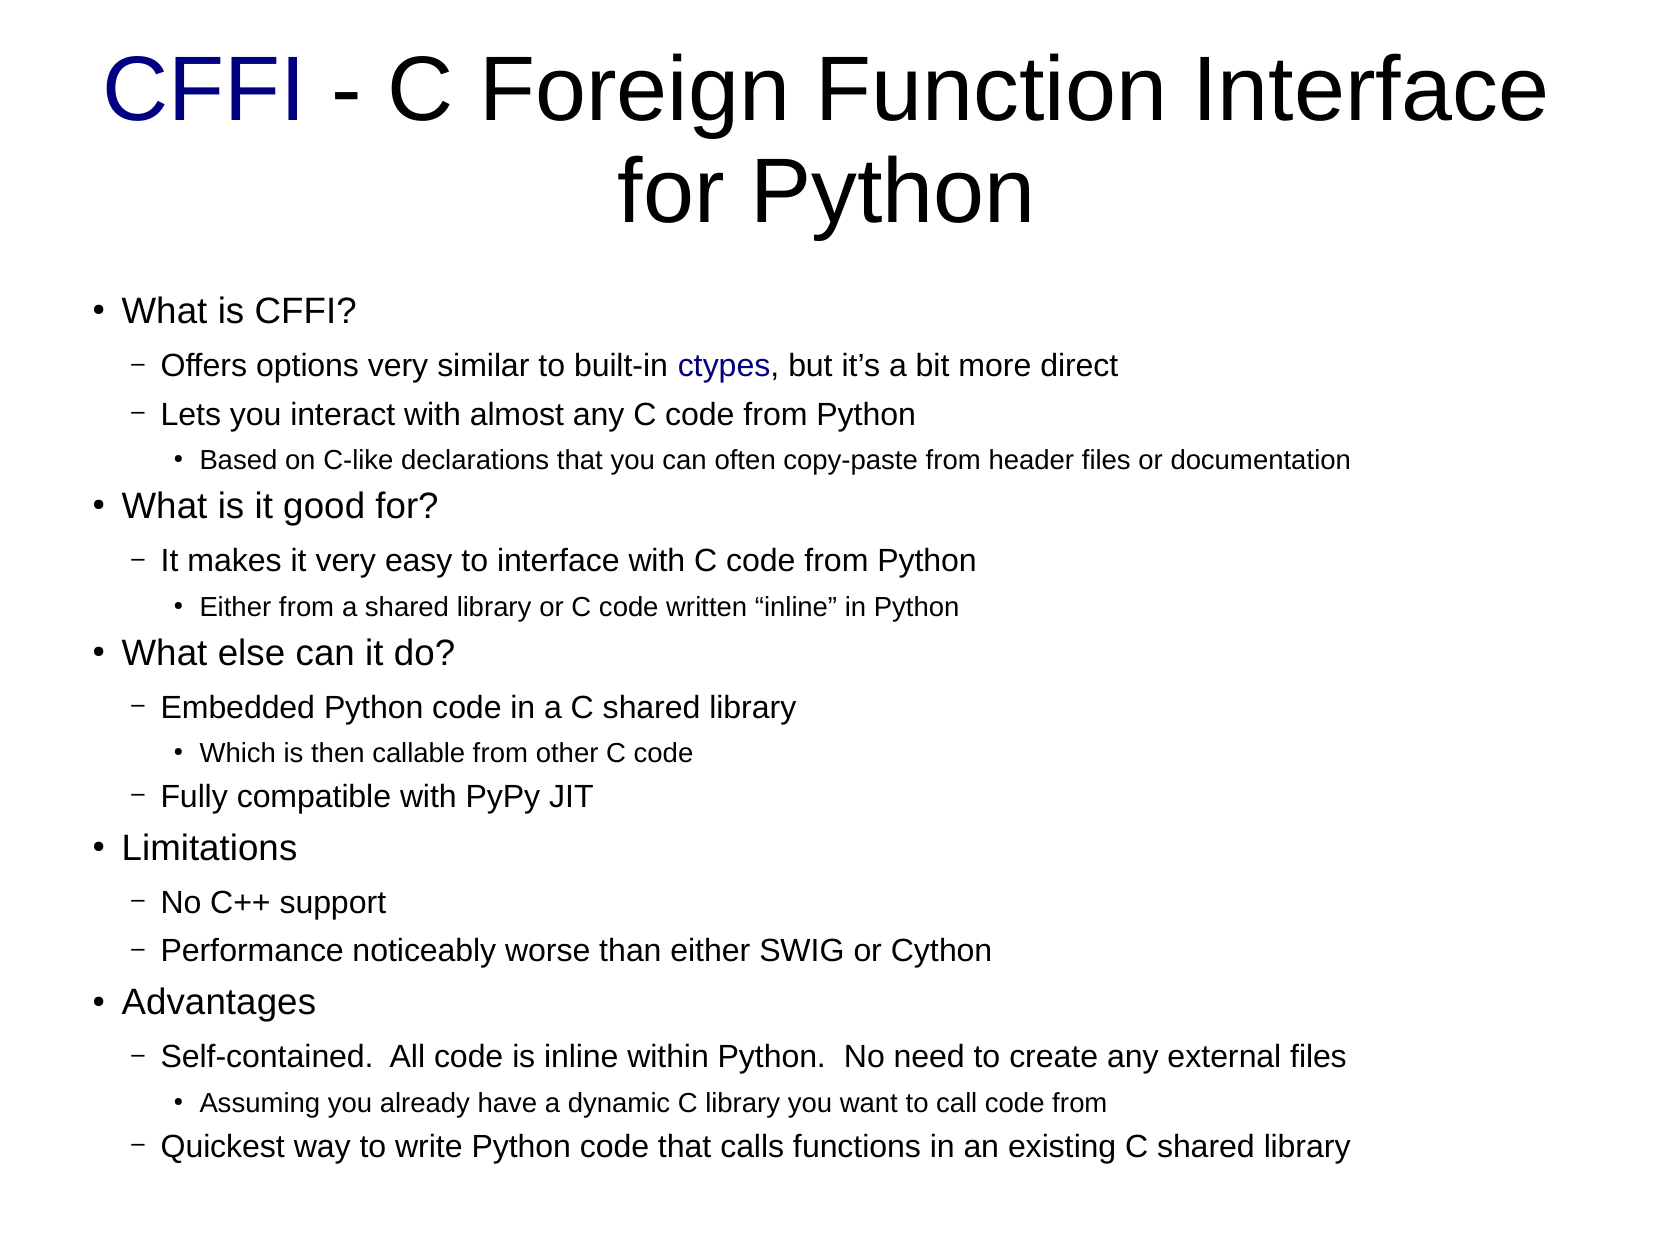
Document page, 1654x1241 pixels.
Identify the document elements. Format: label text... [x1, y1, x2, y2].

list What is CFFI? Offers options very similar to built-in ctypes, but it’s a bit more direct Lets you interact with almost any C code from Python Based on C-like declarations that you can often copy-paste from header files or documentation What is it good for? It makes it very easy to interface with C code from Python Either from a shared library or C code written “inline” in Python What else can it do? Embedded Python code in a C shared library Which is then callable from other C code Fully compatible with PyPy JIT Limitations No C++ support Performance noticeably worse than either SWIG or Cython Advantages Self-contained. All code is inline within Python. No need to create any external files Assuming you already have a dynamic C library you want to call code from Quickest way to write Python code that calls functions in an existing C shared library [82, 290, 1571, 1171]
title CFFI - C Foreign Function Interface for Python [82, 36, 1571, 244]
